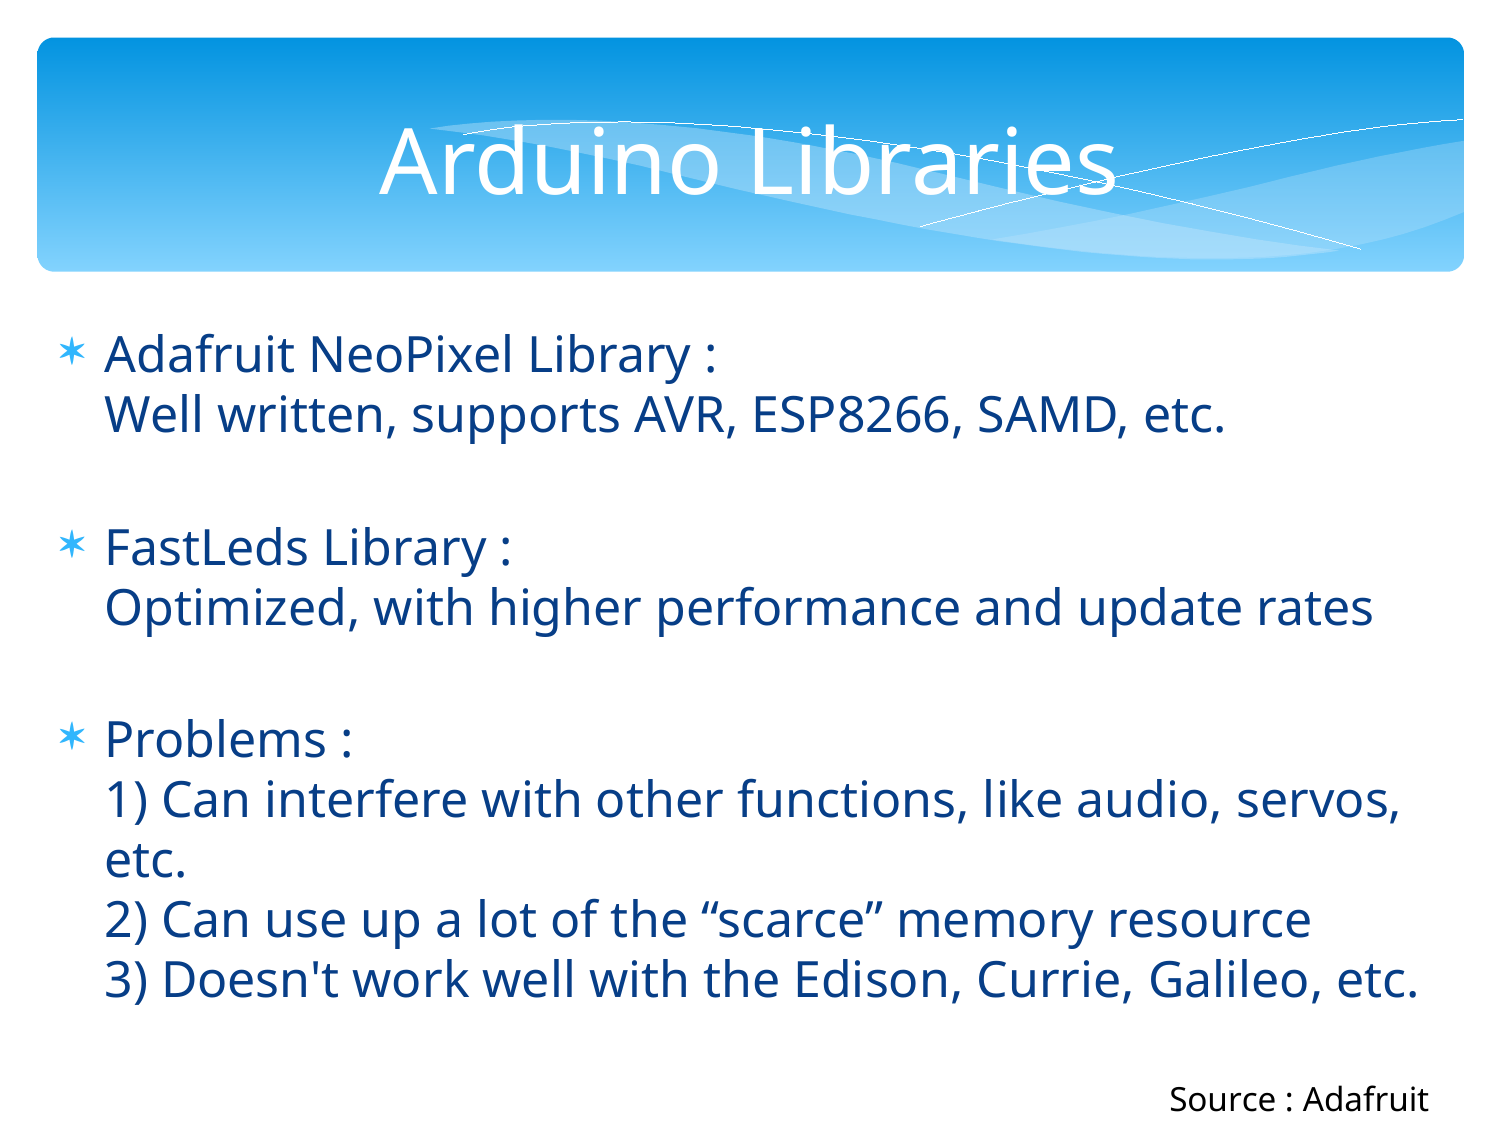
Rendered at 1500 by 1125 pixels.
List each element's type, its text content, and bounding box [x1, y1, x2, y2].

list Adafruit NeoPixel Library : Well written, supports AVR, ESP8266, SAMD, etc. FastLeds Library : Optimized, with higher performance and update rates Problems : 1) Can interfere with other functions, like audio, servos, etc. 2) Can use up a lot of the “scarce” memory resource 3) Doesn't work well with the Edison, Currie, Galileo, etc. [45, 314, 1456, 1081]
title Arduino Libraries [75, 55, 1426, 261]
text_box Source : Adafruit [1082, 1070, 1500, 1125]
